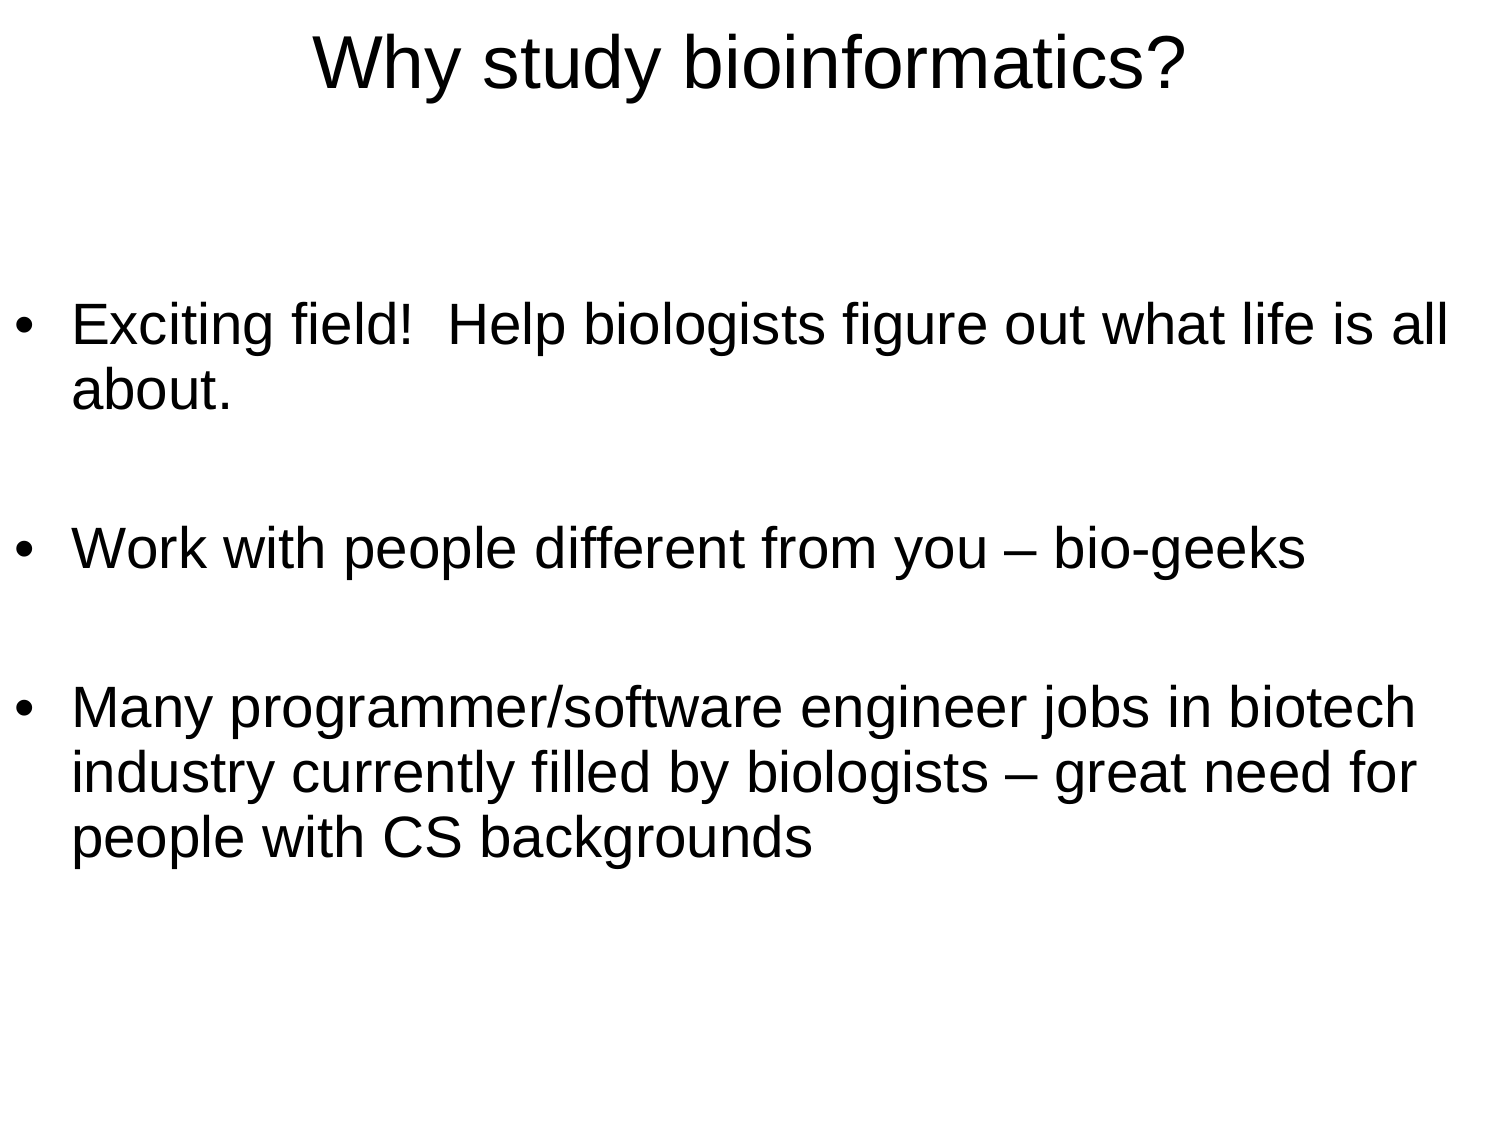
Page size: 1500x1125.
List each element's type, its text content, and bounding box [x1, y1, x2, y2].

title Why study bioinformatics? [0, 12, 1500, 113]
list Exciting field! Help biologists figure out what life is all about. Work with people different from you – bio-geeks Many programmer/software engineer jobs in biotech industry currently filled by biologists – great need for people with CS backgrounds [0, 124, 1500, 1125]
